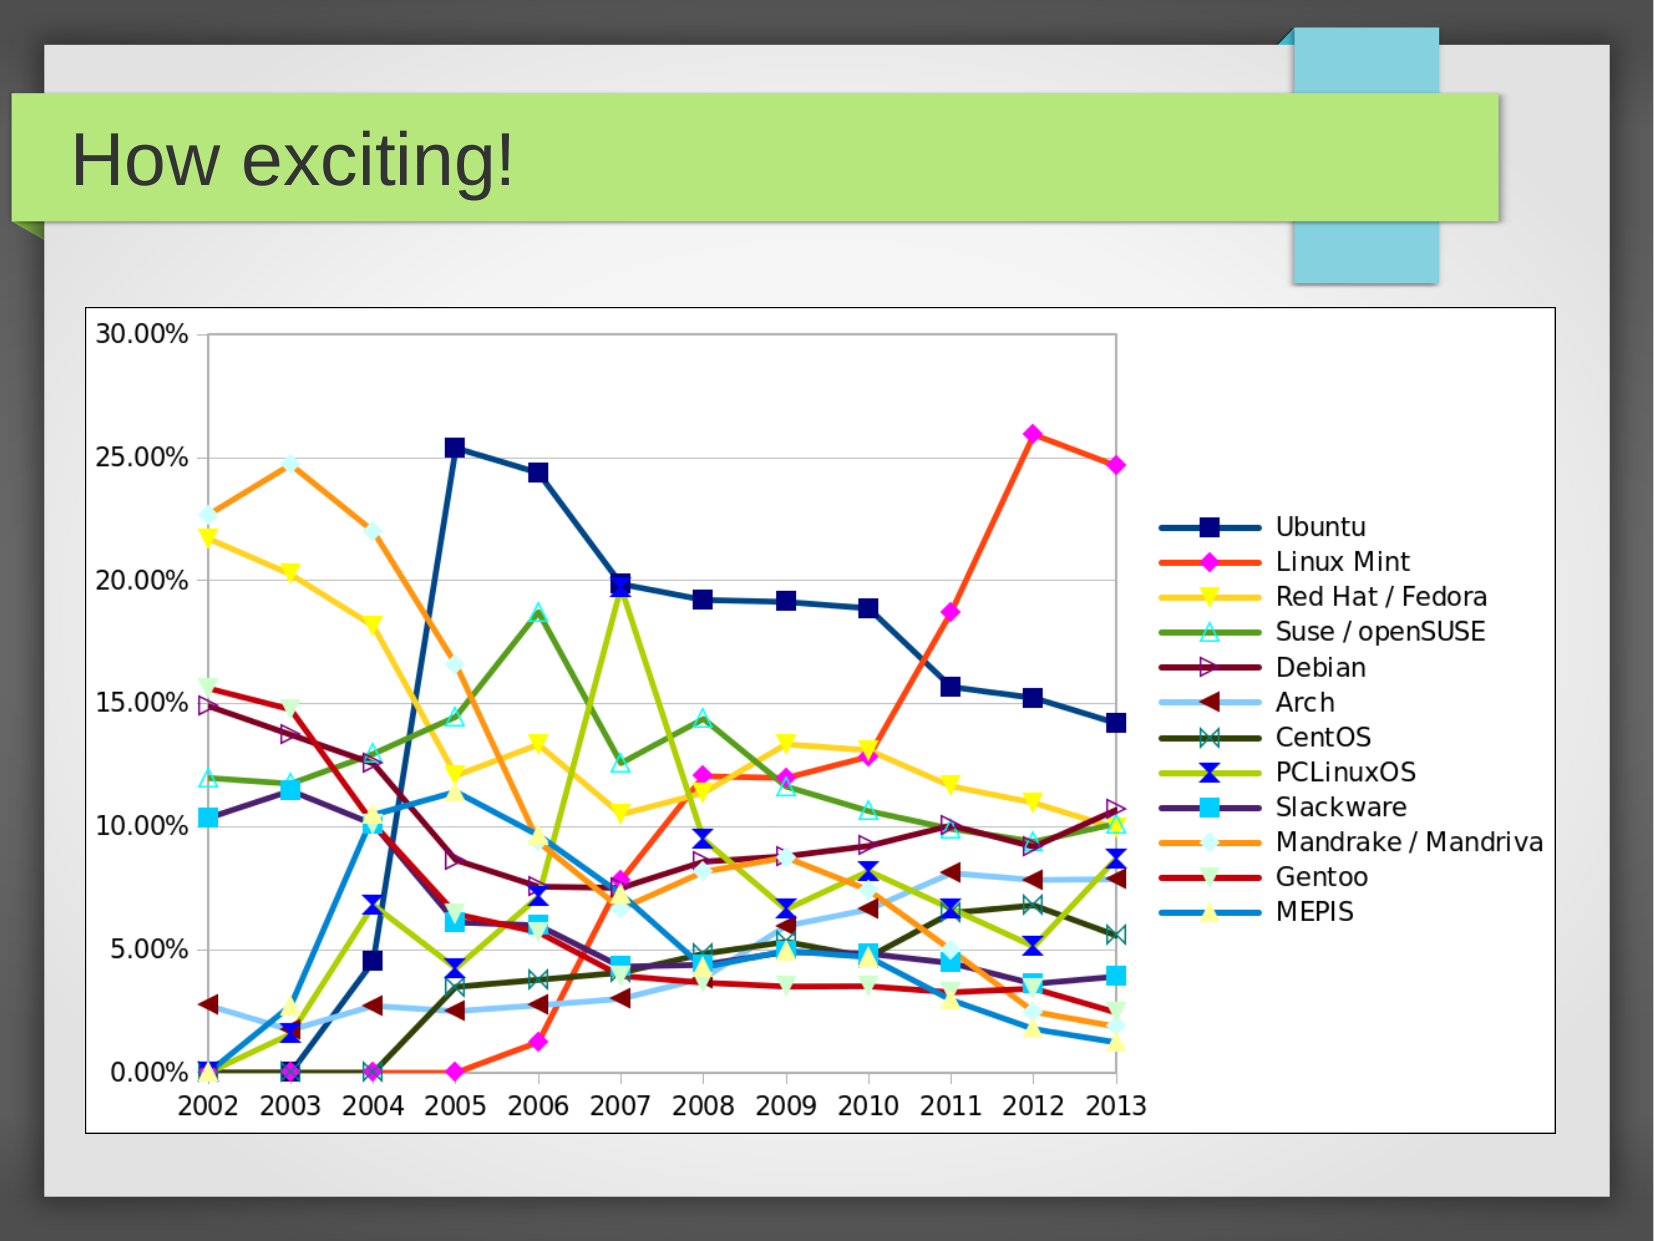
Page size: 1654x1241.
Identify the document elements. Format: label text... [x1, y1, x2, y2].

title How exciting! [70, 106, 1229, 213]
picture [0, 0, 1654, 1241]
